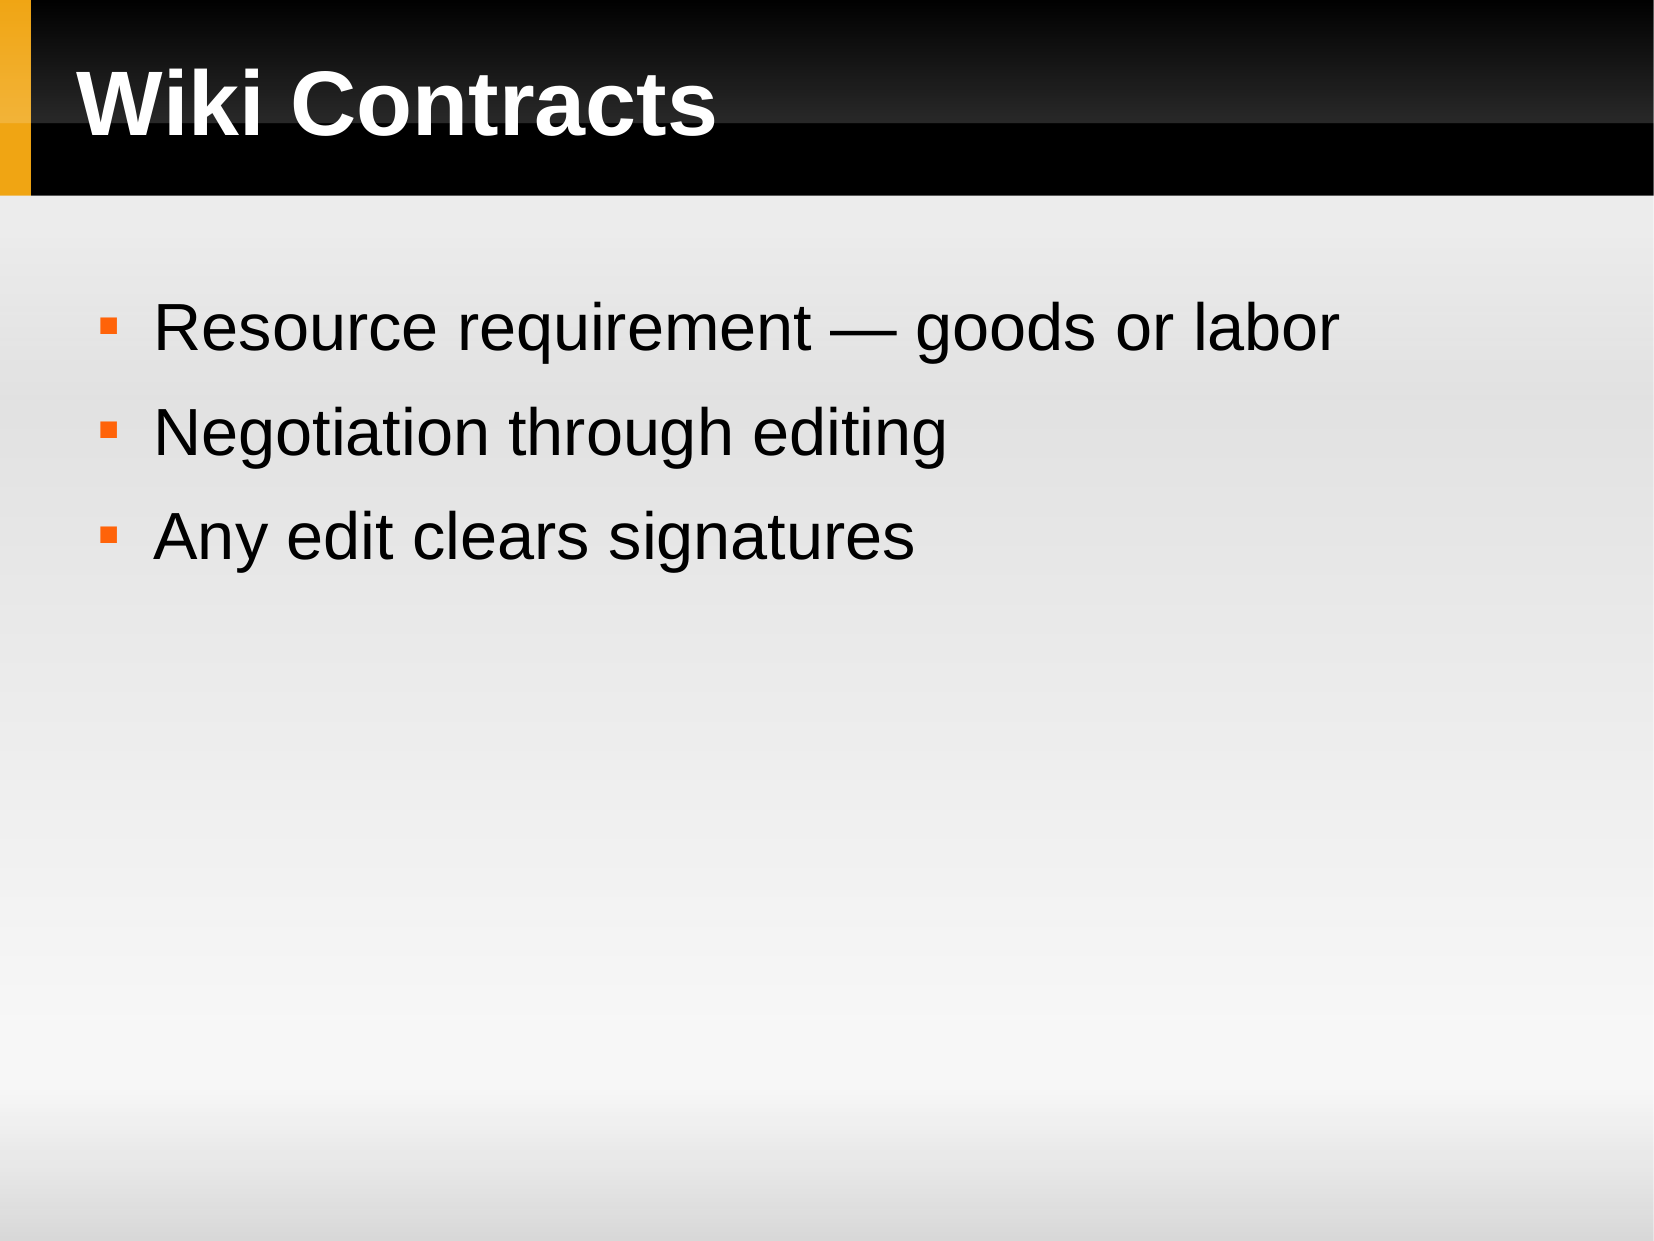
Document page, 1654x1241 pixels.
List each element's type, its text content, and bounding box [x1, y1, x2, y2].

list Resource requirement — goods or labor Negotiation through editing Any edit clears signatures [82, 290, 1571, 1094]
title Wiki Contracts [76, 7, 1565, 200]
picture [0, 0, 1654, 1241]
